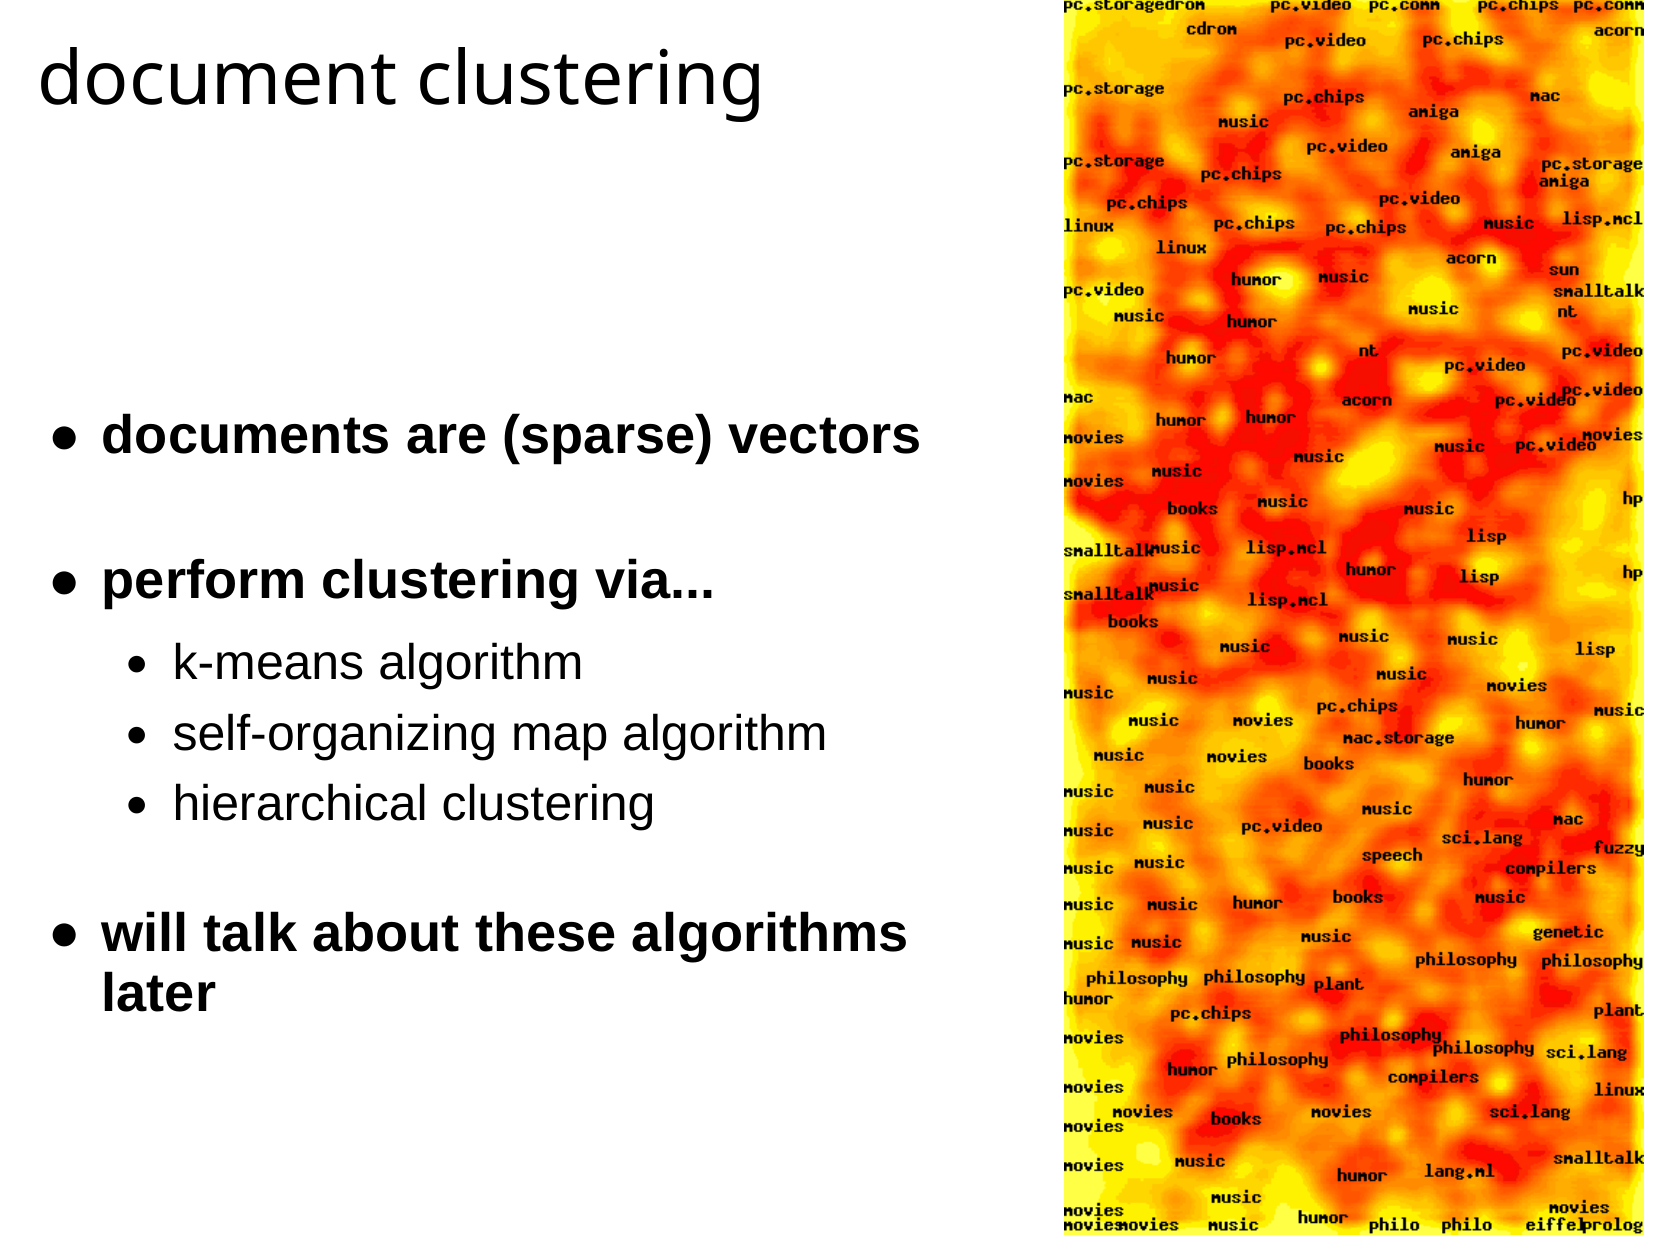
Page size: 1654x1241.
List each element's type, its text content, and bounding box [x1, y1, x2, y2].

picture [1064, 0, 1644, 1236]
title document clustering [37, 7, 1064, 143]
list documents are (sparse) vectors perform clustering via... k-means algorithm self-organizing map algorithm hierarchical clustering will talk about these algorithms later [30, 194, 978, 1233]
